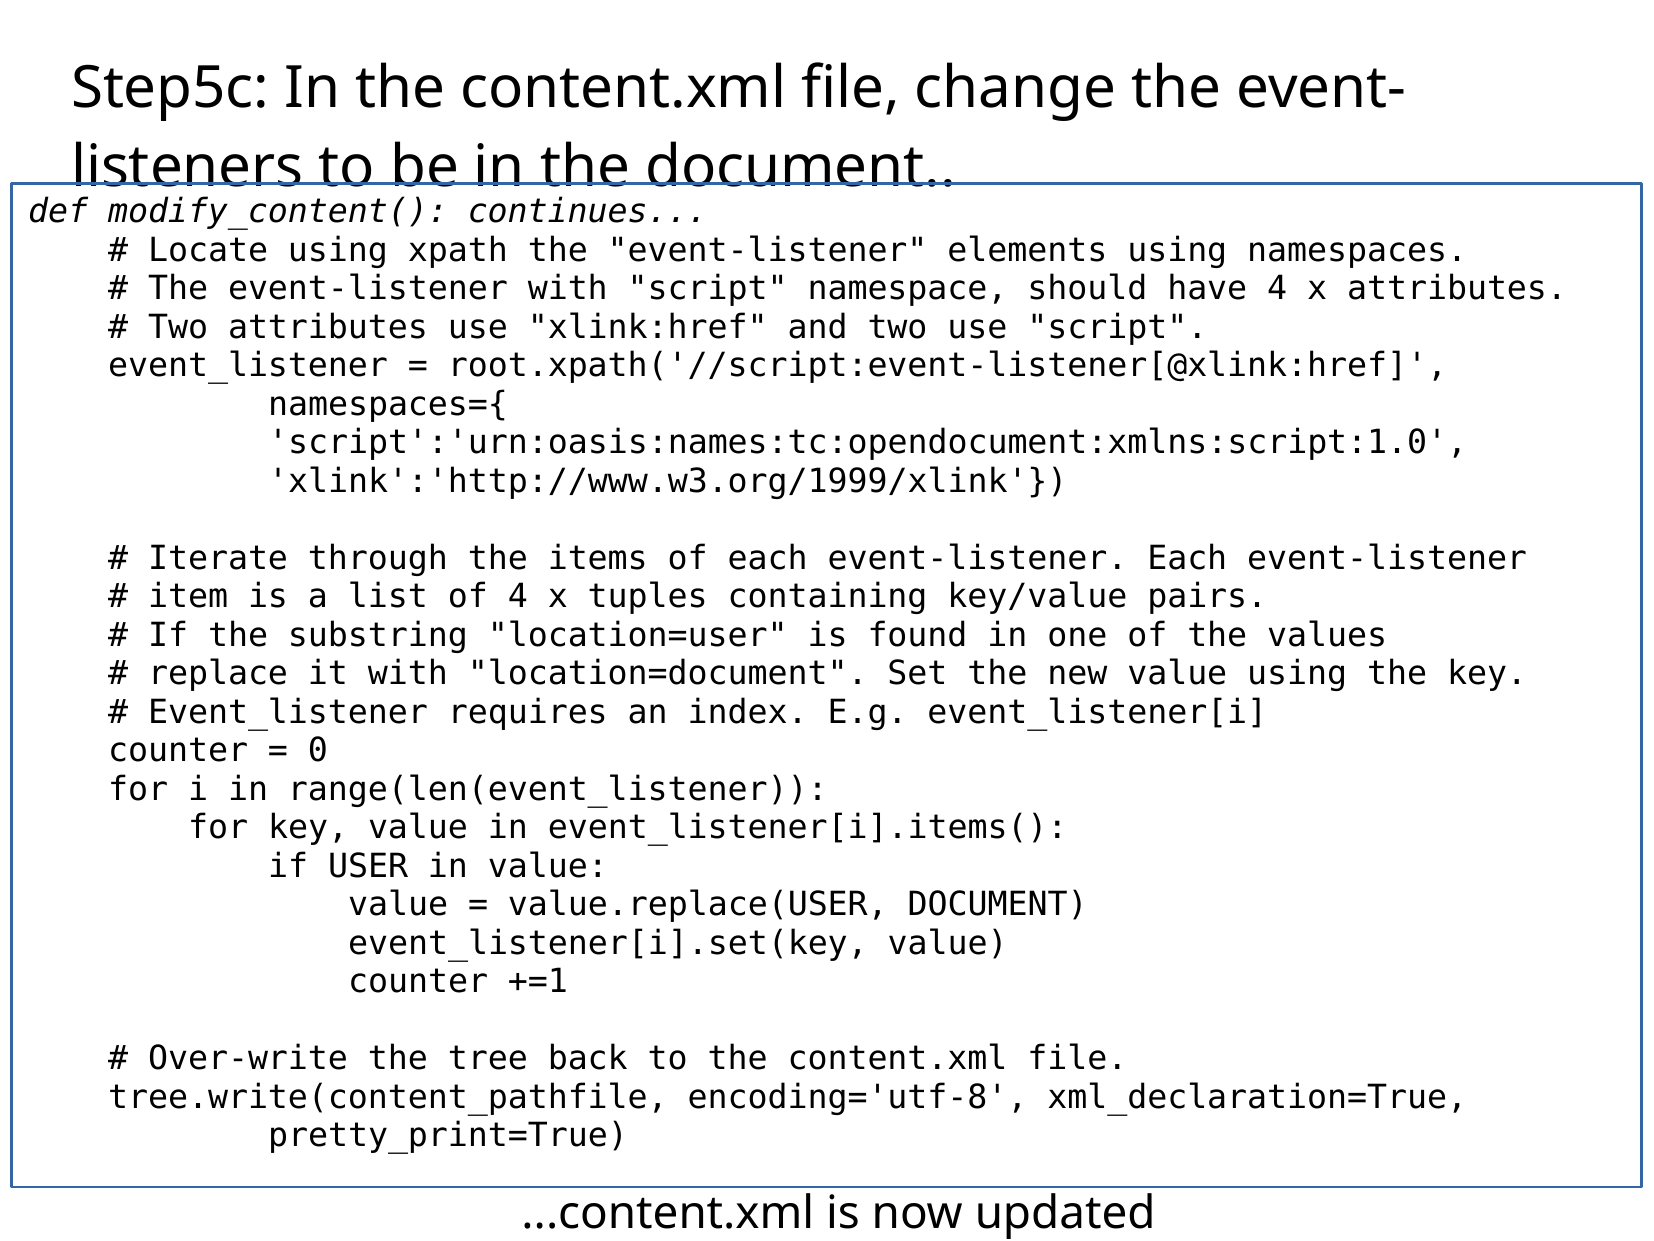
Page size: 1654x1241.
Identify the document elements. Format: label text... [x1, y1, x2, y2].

title Step5c: In the content.xml file, change the event-listeners to be in the document.. [70, 60, 1560, 182]
text_box ...content.xml is now updated [94, 1181, 1583, 1241]
text_box def modify_content(): continues... # Locate using xpath the "event-listener" elements using namespaces. # The event-listener with "script" namespace, should have 4 x attributes. # Two attributes use "xlink:href" and two use "script". event_listener = root.xpath('//script:event-listener[@xlink:href]', namespaces={ 'script':'urn:oasis:names:tc:opendocument:xmlns:script:1.0', 'xlink':'http://www.w3.org/1999/xlink'}) # Iterate through the items of each event-listener. Each event-listener # item is a list of 4 x tuples containing key/value pairs. # If the substring "location=user" is found in one of the values # replace it with "location=document". Set the new value using the key. # Event_listener requires an index. E.g. event_listener[i] counter = 0 for i in range(len(event_listener)): for key, value in event_listener[i].items(): if USER in value: value = value.replace(USER, DOCUMENT) event_listener[i].set(key, value) counter +=1 # Over-write the tree back to the content.xml file. tree.write(content_pathfile, encoding='utf-8', xml_declaration=True, pretty_print=True) [11, 183, 1642, 1188]
